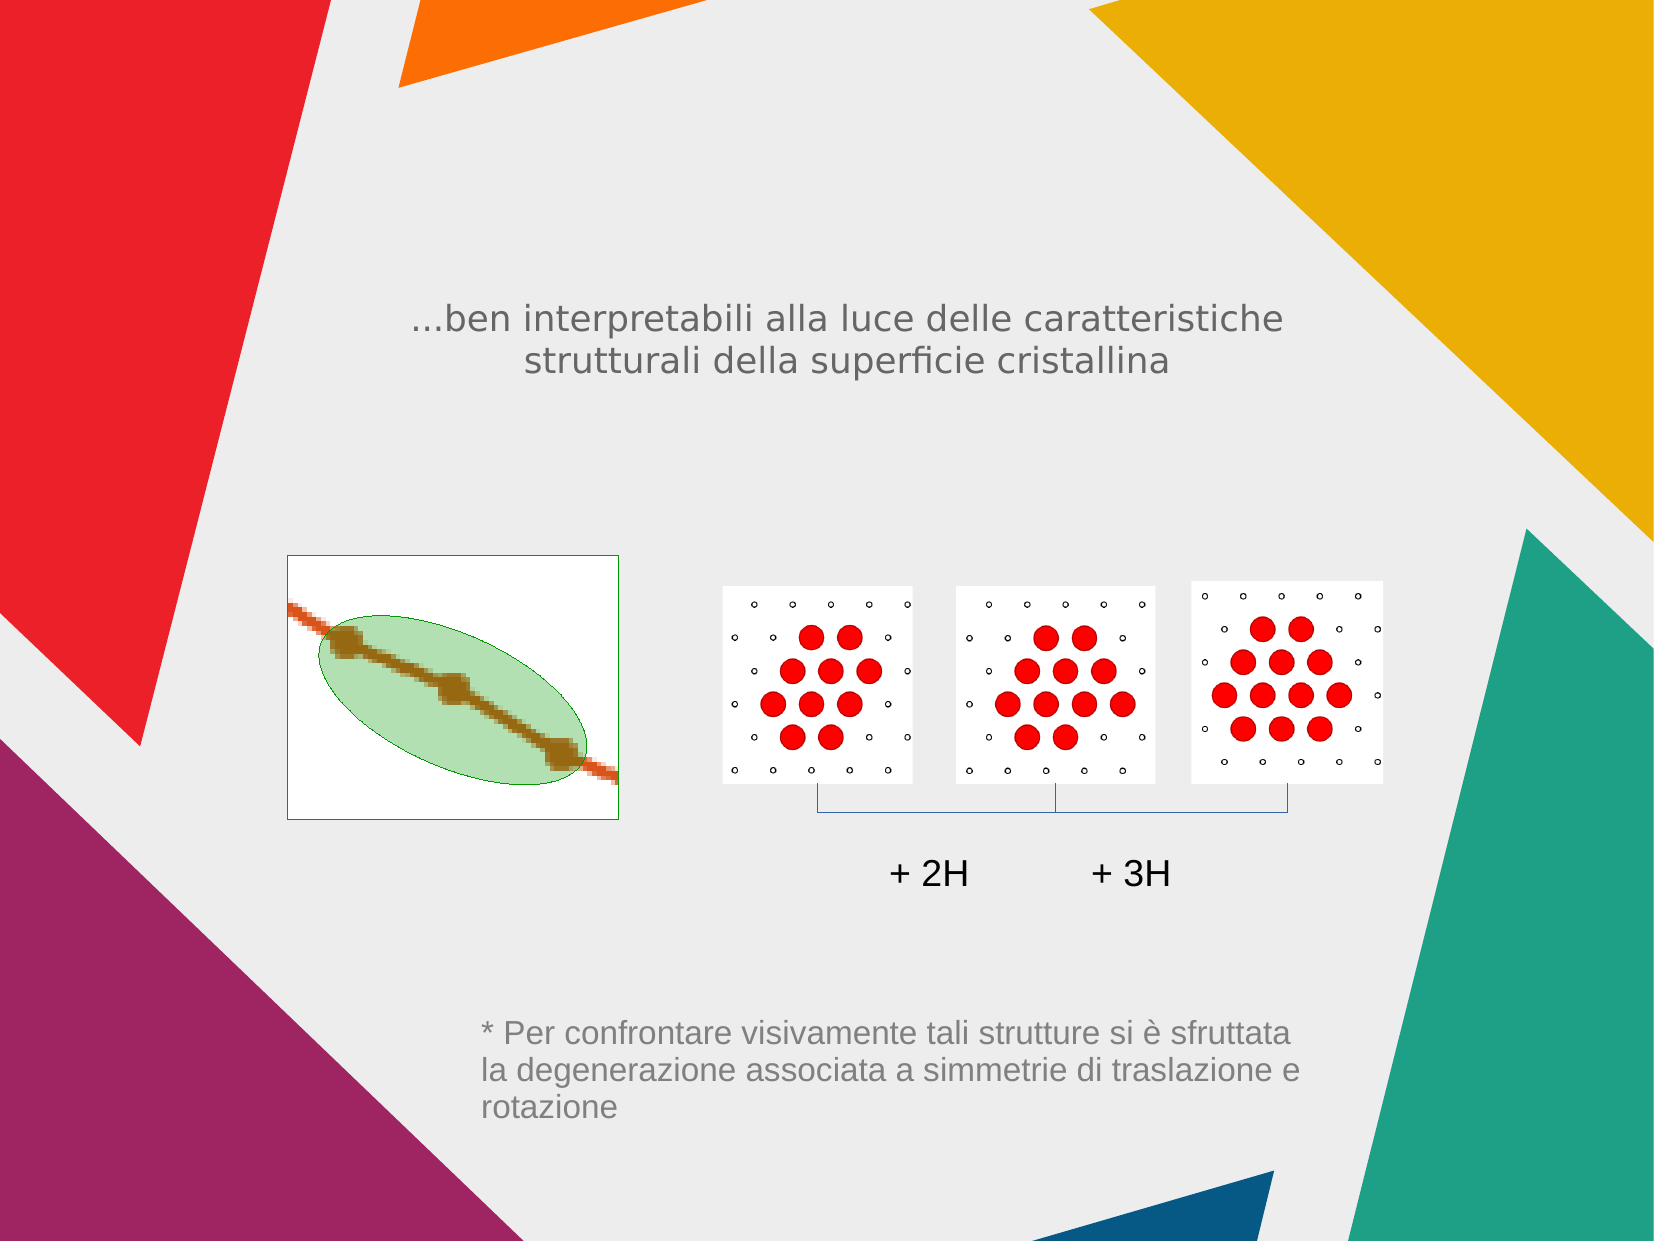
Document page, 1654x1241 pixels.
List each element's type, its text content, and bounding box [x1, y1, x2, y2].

text_box * Per confrontare visivamente tali strutture si è sfruttata la degenerazione associata a simmetrie di traslazione e rotazione [466, 1007, 1342, 1133]
list ...ben interpretabili alla luce delle caratteristiche strutturali della superficie cristallina [375, 298, 1290, 422]
text_box + 2H [874, 844, 1049, 912]
text_box [318, 615, 587, 785]
text_box + 3H [1076, 844, 1251, 912]
picture [722, 586, 913, 784]
picture [287, 555, 619, 820]
picture [956, 586, 1156, 784]
picture [1191, 581, 1384, 784]
